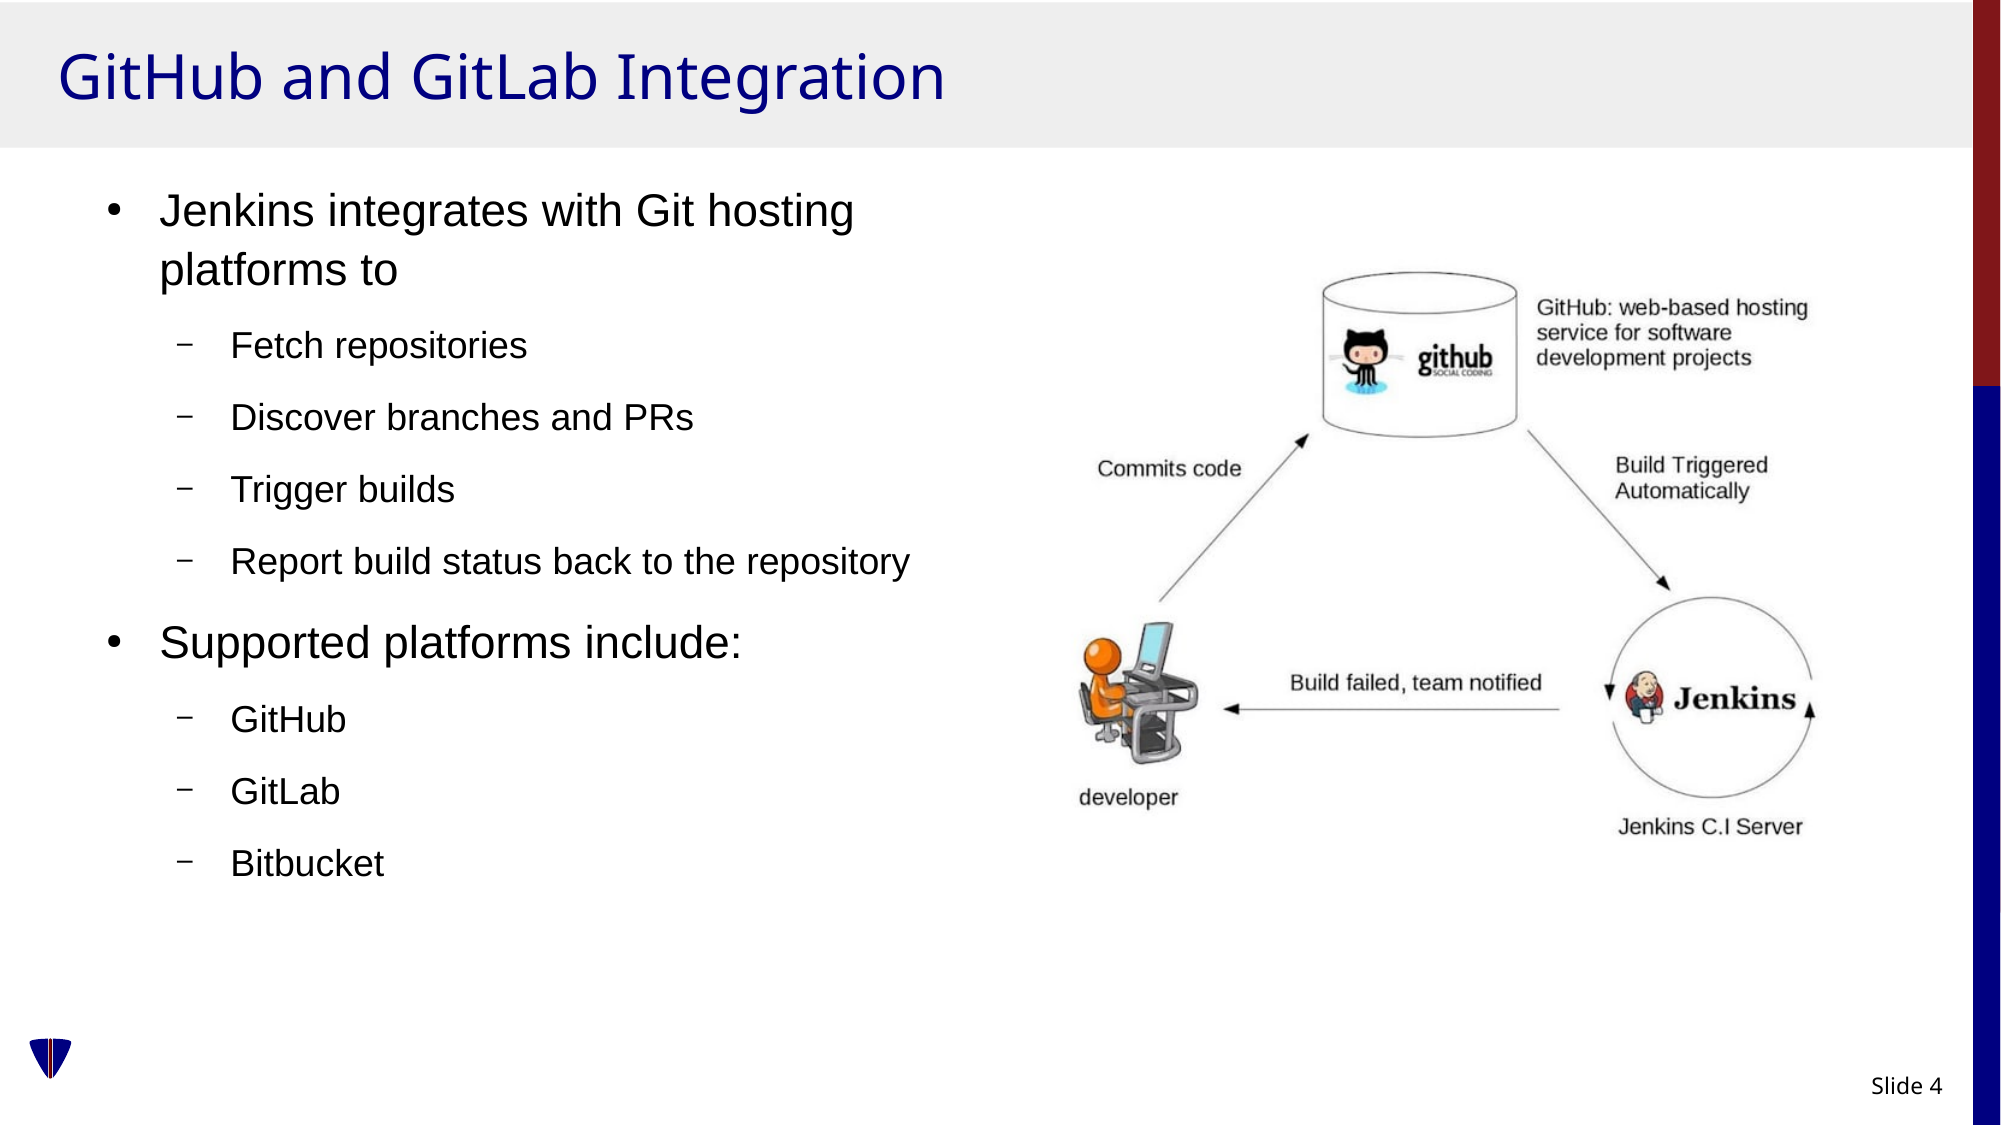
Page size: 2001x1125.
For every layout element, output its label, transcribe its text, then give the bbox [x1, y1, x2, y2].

title GitHub and GitLab Integration [0, 2, 1973, 148]
list Jenkins integrates with Git hosting platforms to Fetch repositories Discover branches and PRs Trigger builds Report build status back to the repository Supported platforms include: GitHub GitLab Bitbucket [88, 177, 975, 1034]
picture [1033, 249, 1851, 857]
